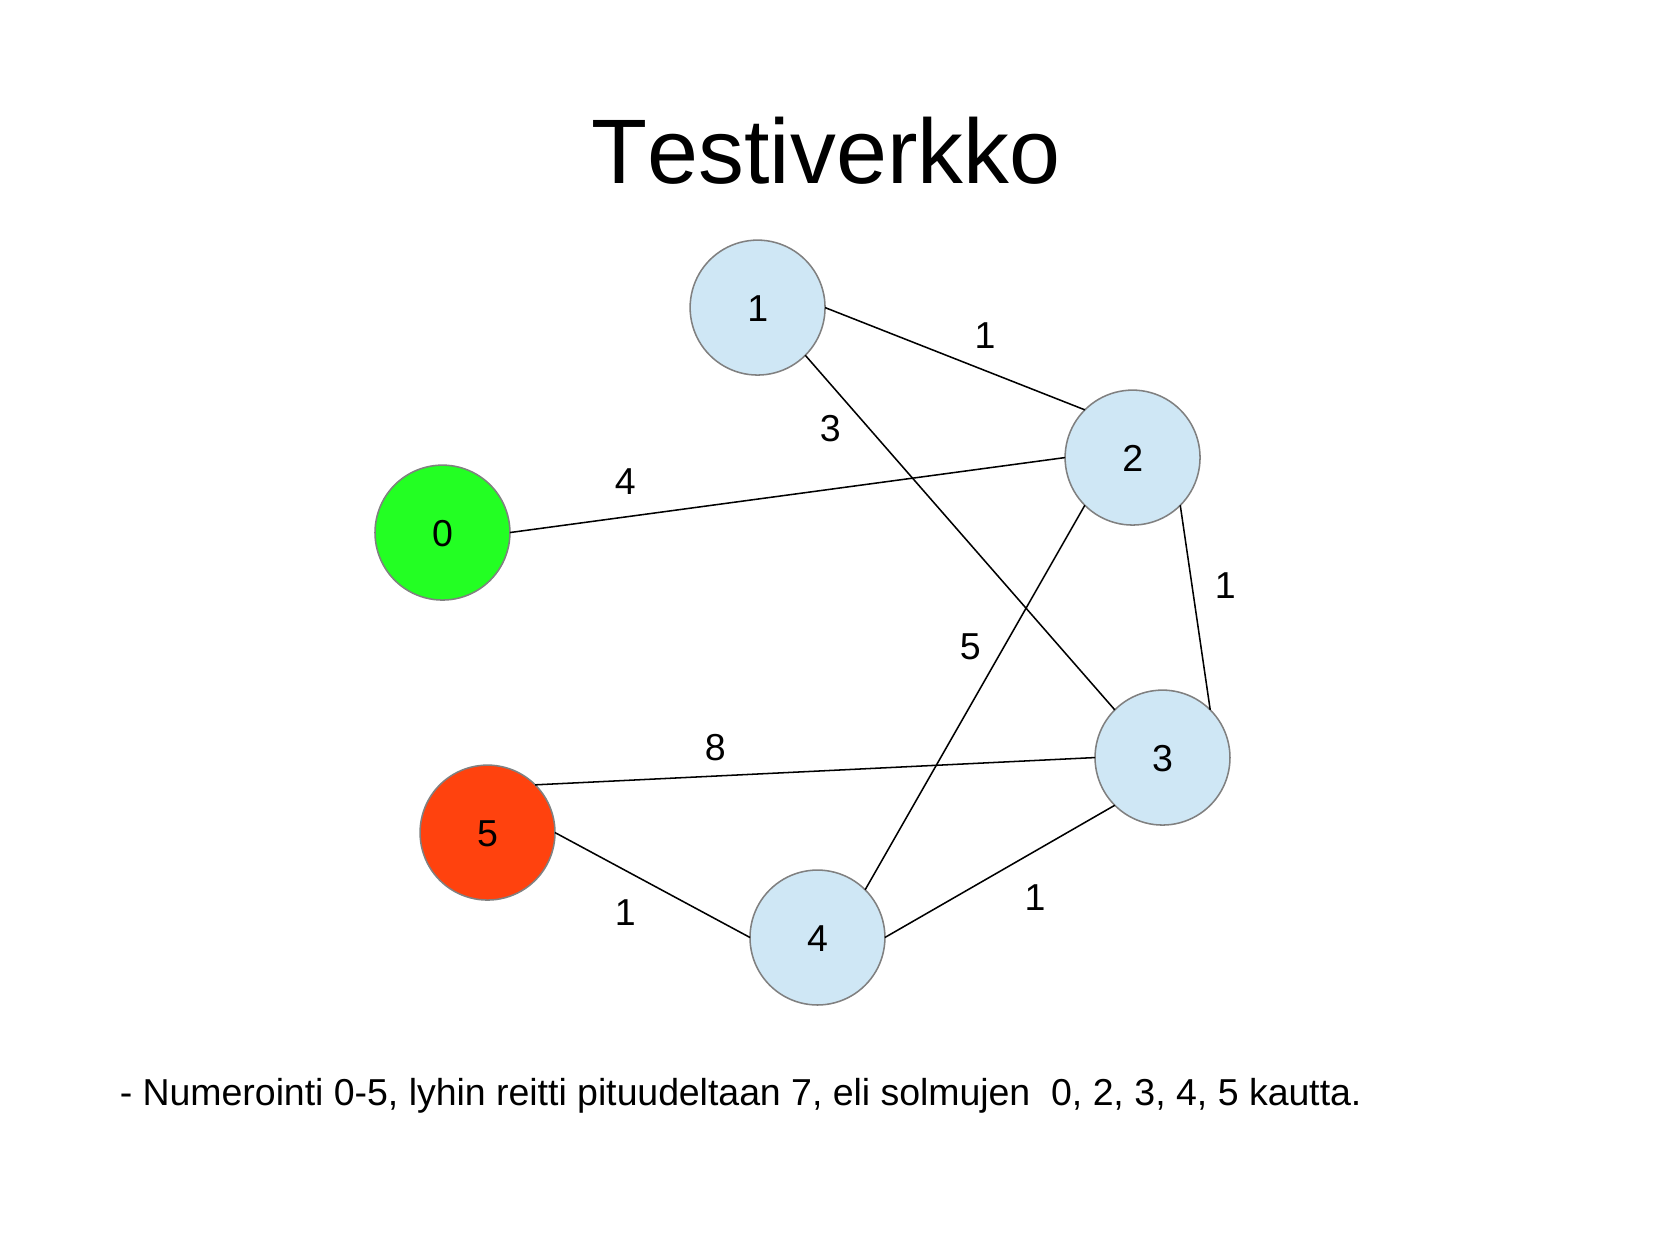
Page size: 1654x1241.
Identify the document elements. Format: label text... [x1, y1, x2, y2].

title Testiverkko [82, 49, 1571, 257]
text_box 1 [600, 884, 676, 942]
text_box 1 [959, 307, 1035, 365]
text_box 3 [1095, 690, 1231, 826]
text_box 1 [690, 240, 826, 376]
text_box 4 [750, 870, 885, 1006]
text_box 2 [1065, 390, 1201, 526]
text_box 5 [420, 765, 555, 901]
text_box - Numerointi 0-5, lyhin reitti pituudeltaan 7, eli solmujen 0, 2, 3, 4, 5 kautta. [104, 1065, 1531, 1122]
text_box 3 [805, 400, 881, 458]
text_box 8 [690, 720, 766, 777]
text_box 1 [1009, 870, 1085, 927]
text_box 4 [600, 453, 676, 510]
text_box 1 [1200, 558, 1276, 615]
text_box 5 [945, 618, 1021, 676]
text_box 0 [375, 465, 510, 601]
